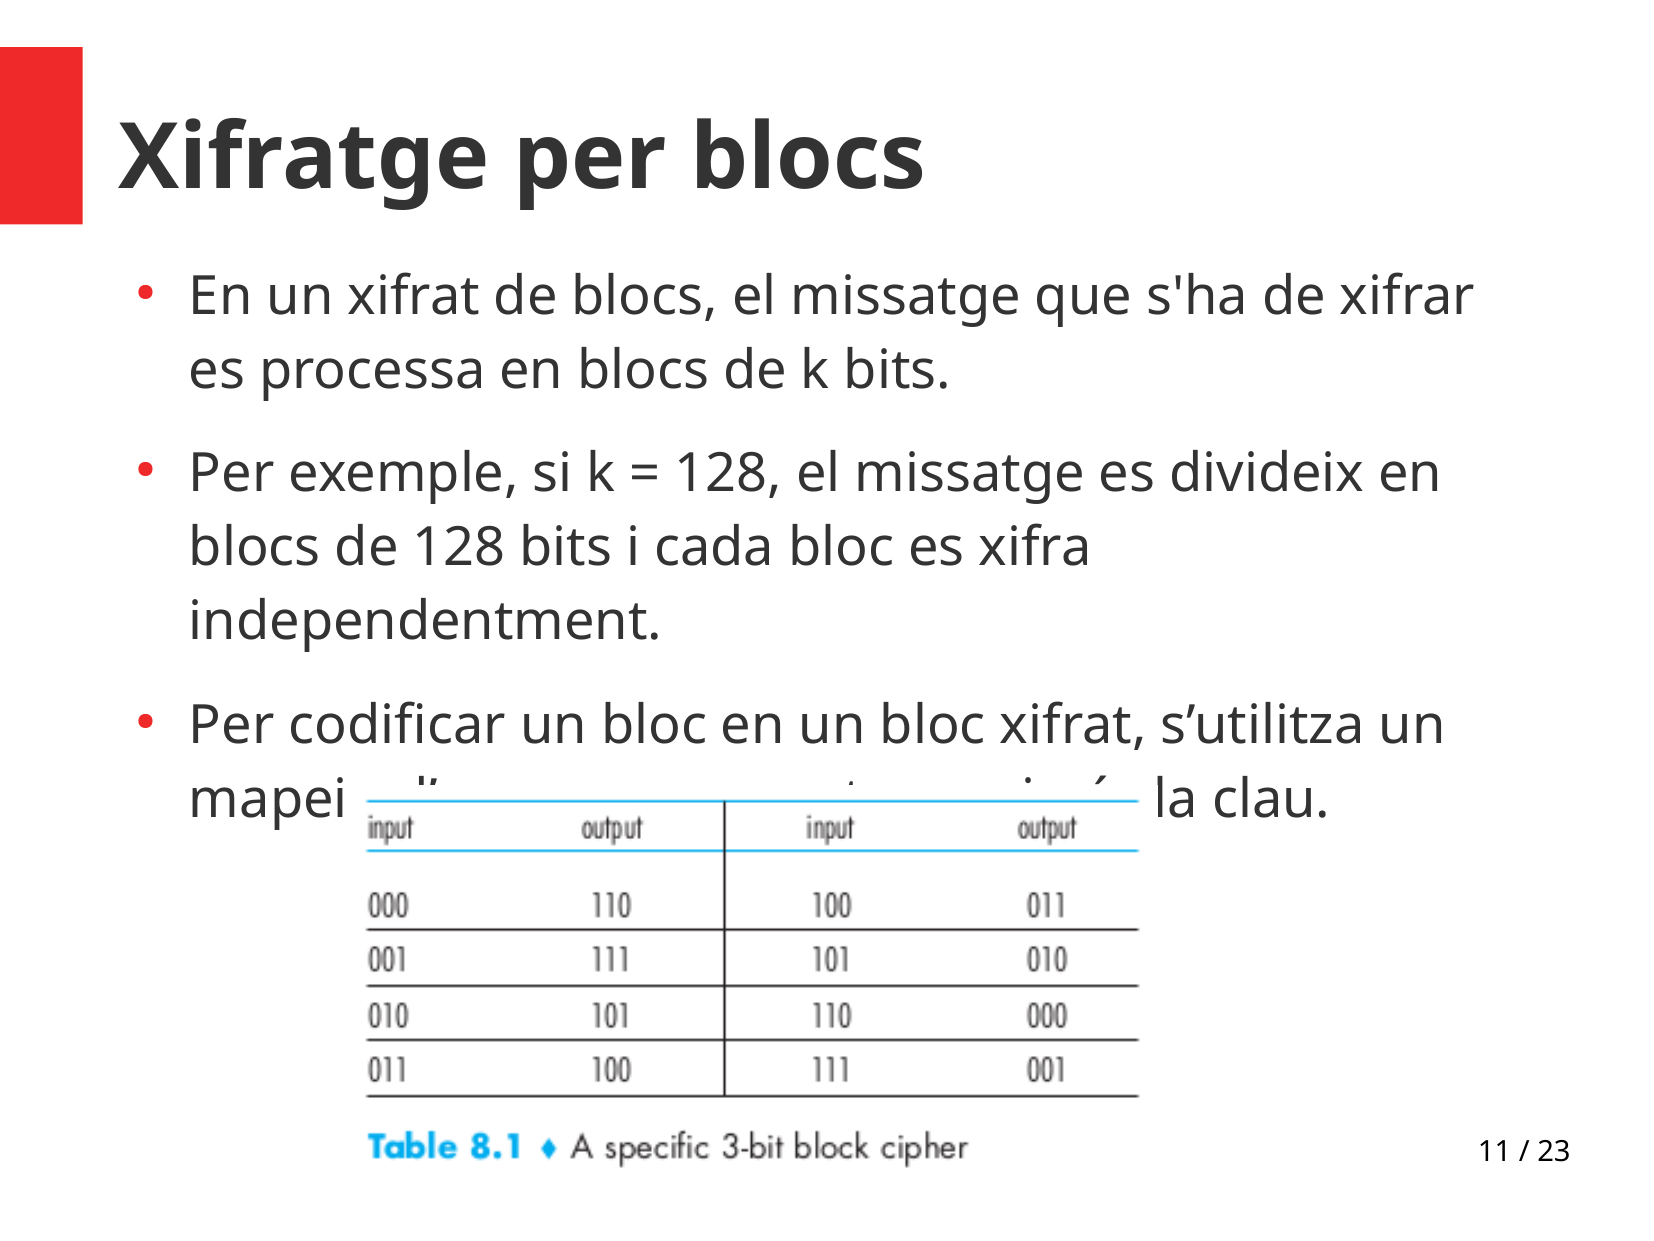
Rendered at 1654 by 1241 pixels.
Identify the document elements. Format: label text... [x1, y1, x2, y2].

title Xifratge per blocs [118, 49, 1571, 257]
list En un xifrat de blocs, el missatge que s'ha de xifrar es processa en blocs de k bits. Per exemple, si k = 128, el missatge es divideix en blocs de 128 bits i cada bloc es xifra independentment. Per codificar un bloc en un bloc xifrat, s’utilitza un mapeig d’un en un, aquest mapeig és la clau. [118, 256, 1536, 804]
picture [344, 785, 1158, 1170]
